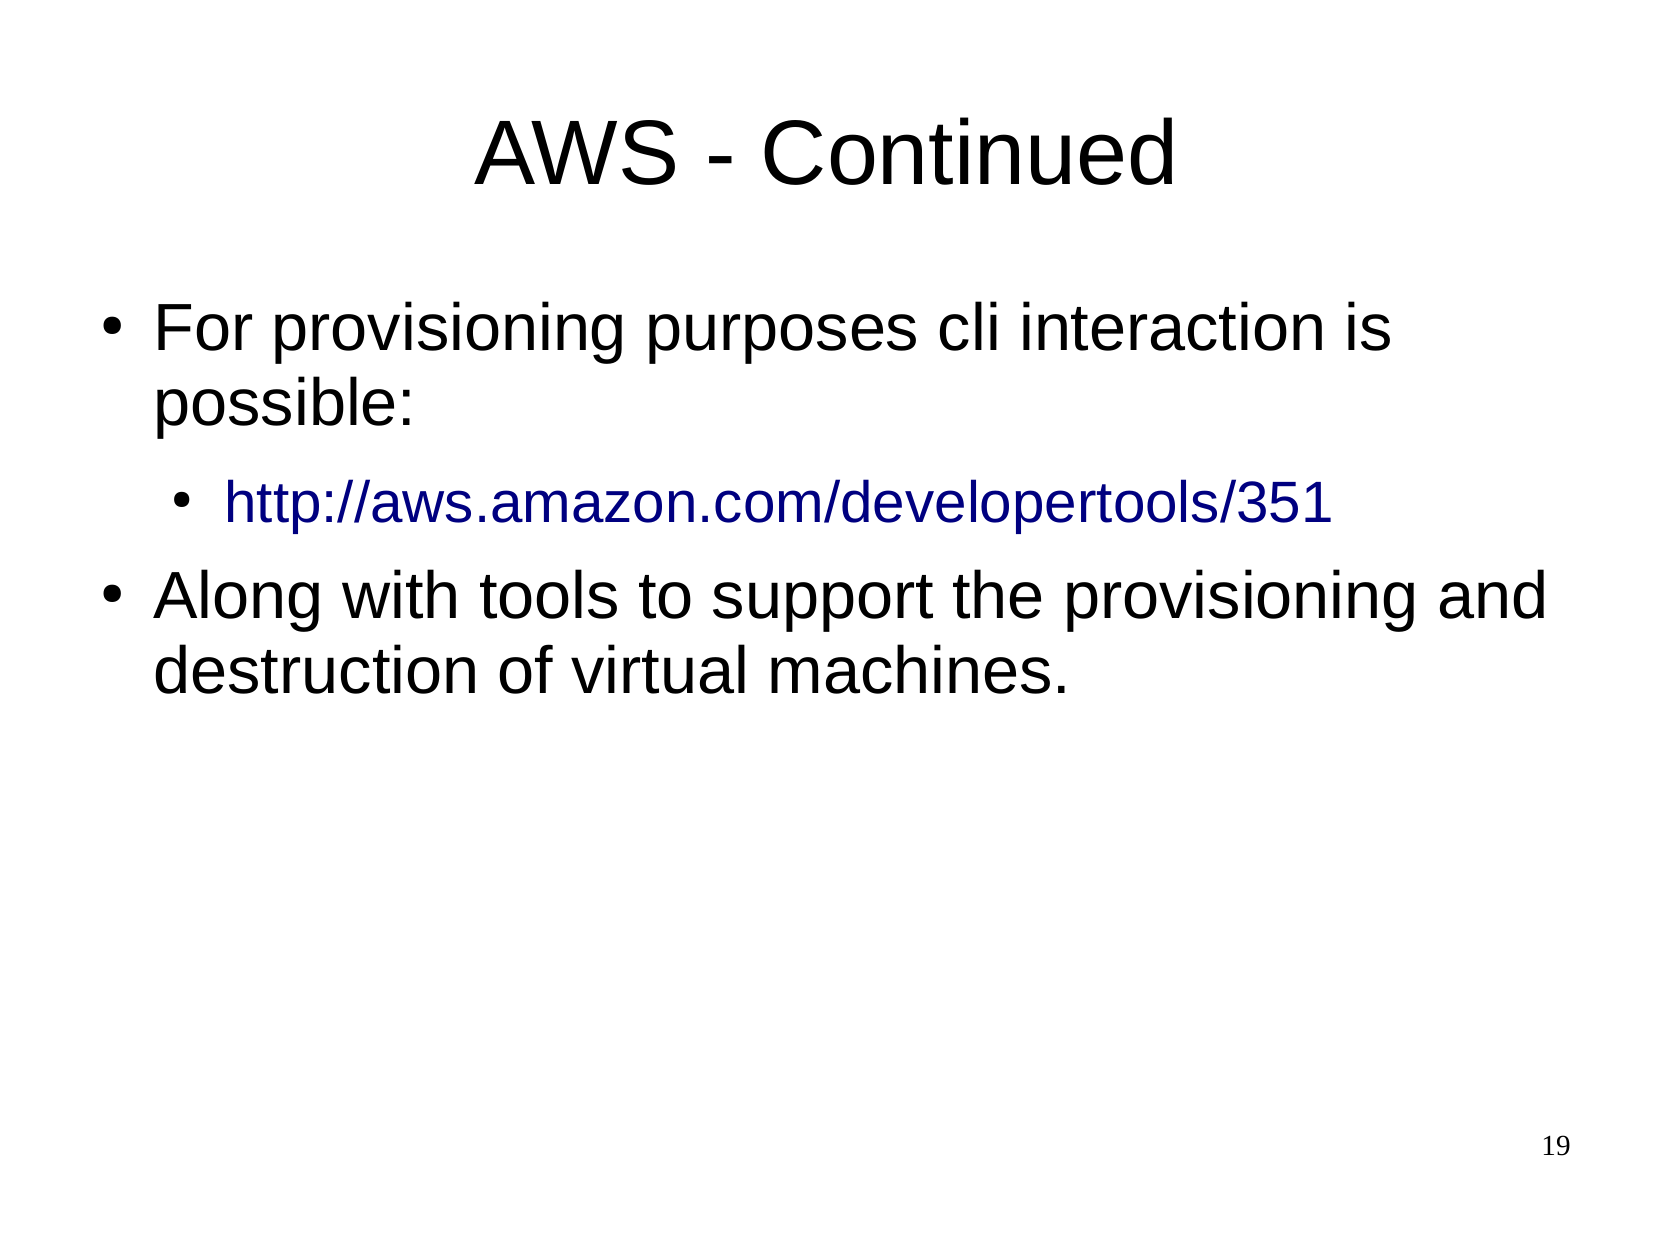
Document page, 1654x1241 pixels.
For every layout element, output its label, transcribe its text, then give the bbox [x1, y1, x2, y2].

title AWS - Continued [82, 49, 1571, 257]
list For provisioning purposes cli interaction is possible: http://aws.amazon.com/developertools/351 Along with tools to support the provisioning and destruction of virtual machines. [82, 290, 1571, 1109]
